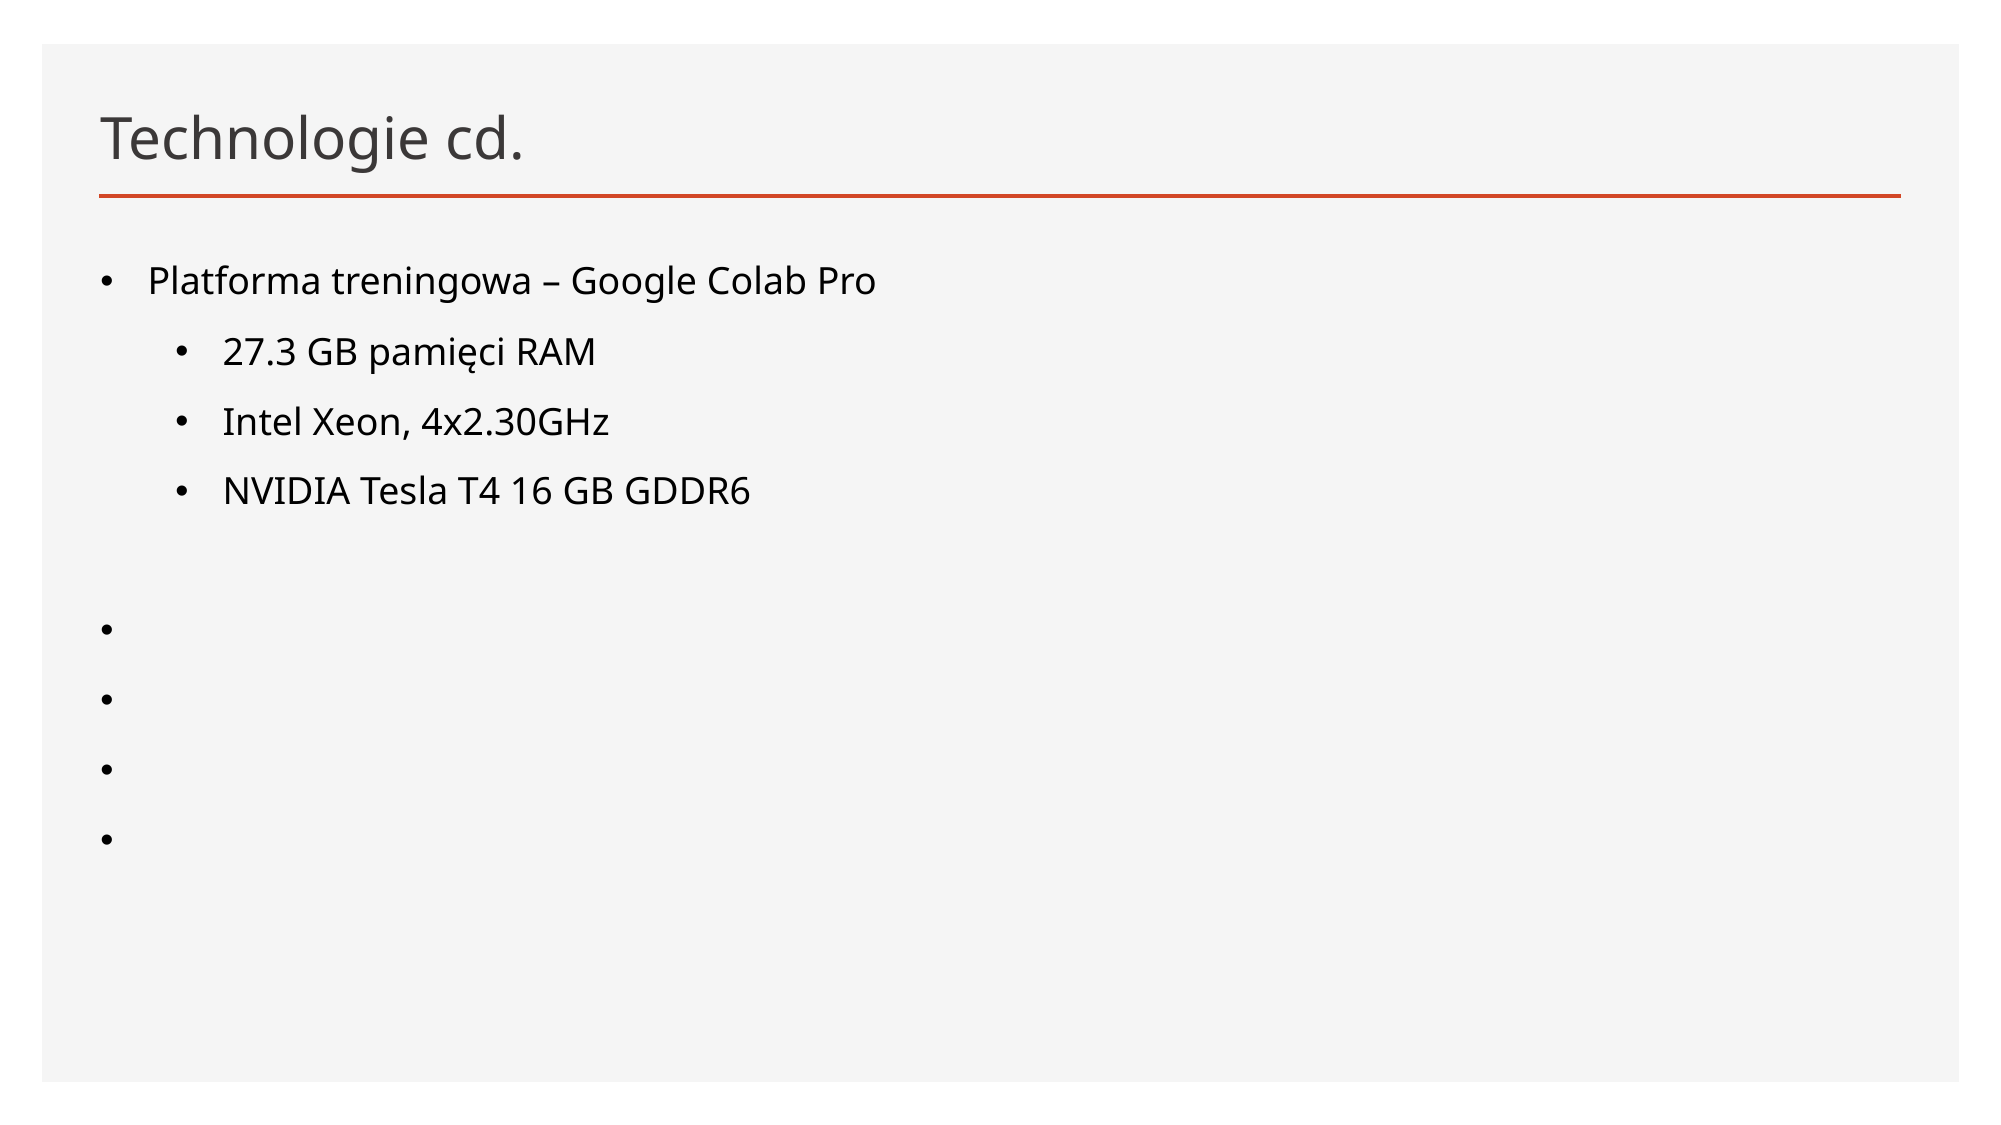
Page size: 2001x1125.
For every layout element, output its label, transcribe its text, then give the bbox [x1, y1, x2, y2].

title Technologie cd. [85, 73, 1214, 179]
text_box Platforma treningowa – Google Colab Pro 27.3 GB pamięci RAM Intel Xeon, 4x2.30GHz NVIDIA Tesla T4 16 GB GDDR6 [85, 250, 1658, 1013]
